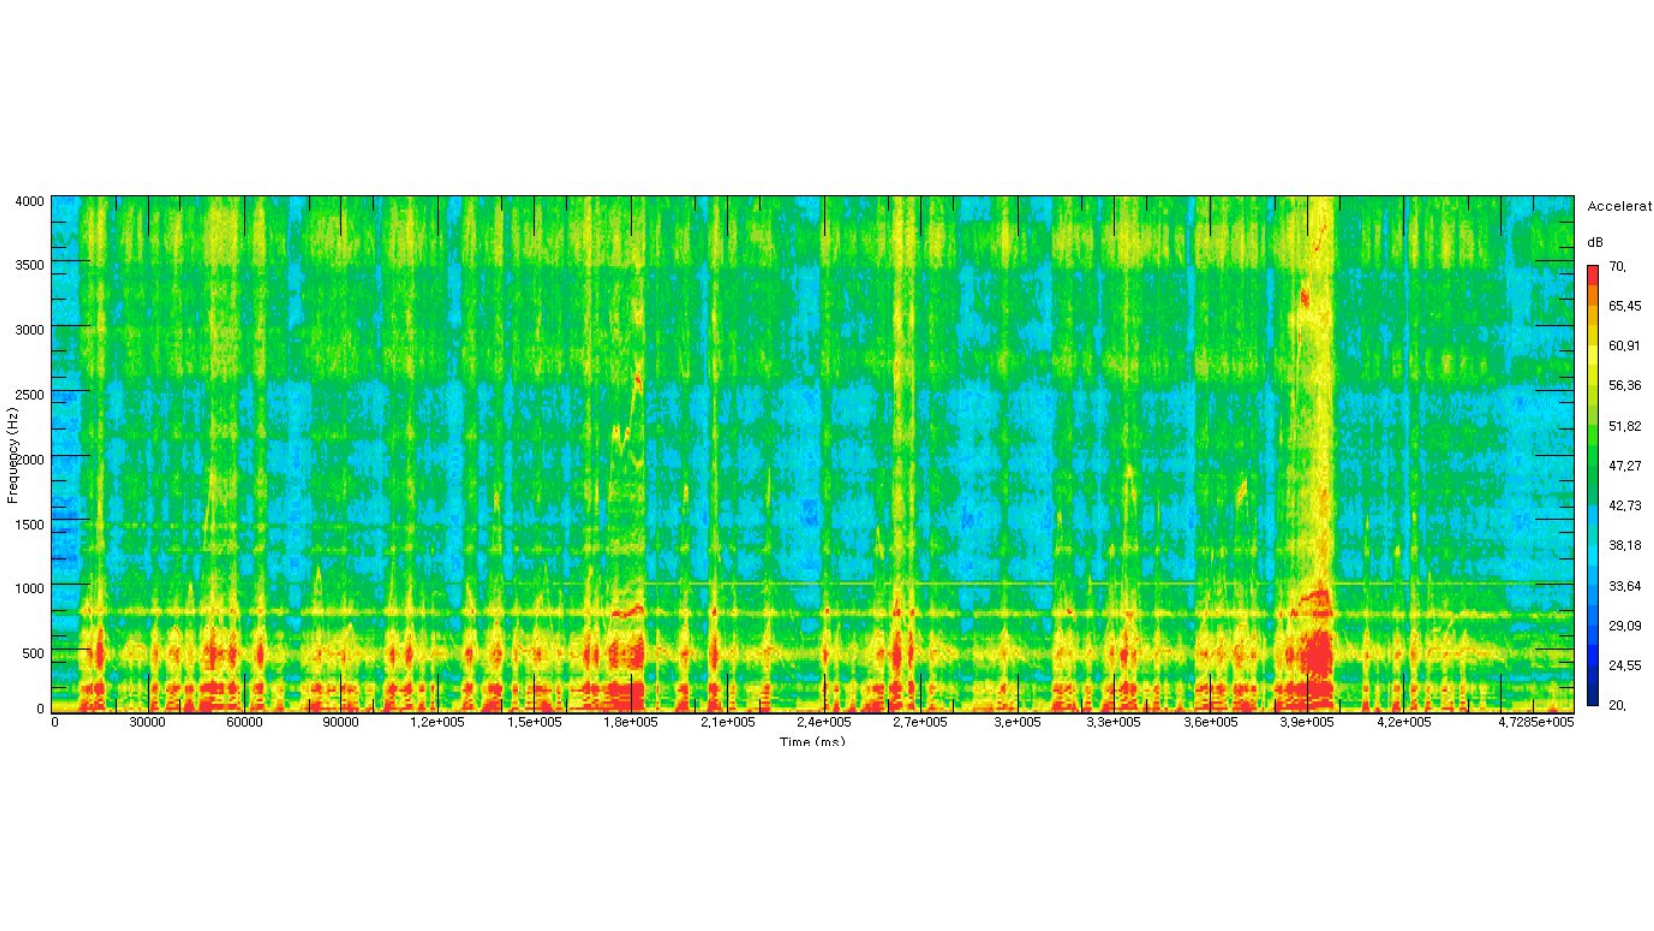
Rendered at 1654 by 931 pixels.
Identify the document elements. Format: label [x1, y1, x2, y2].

picture [0, 182, 1653, 746]
